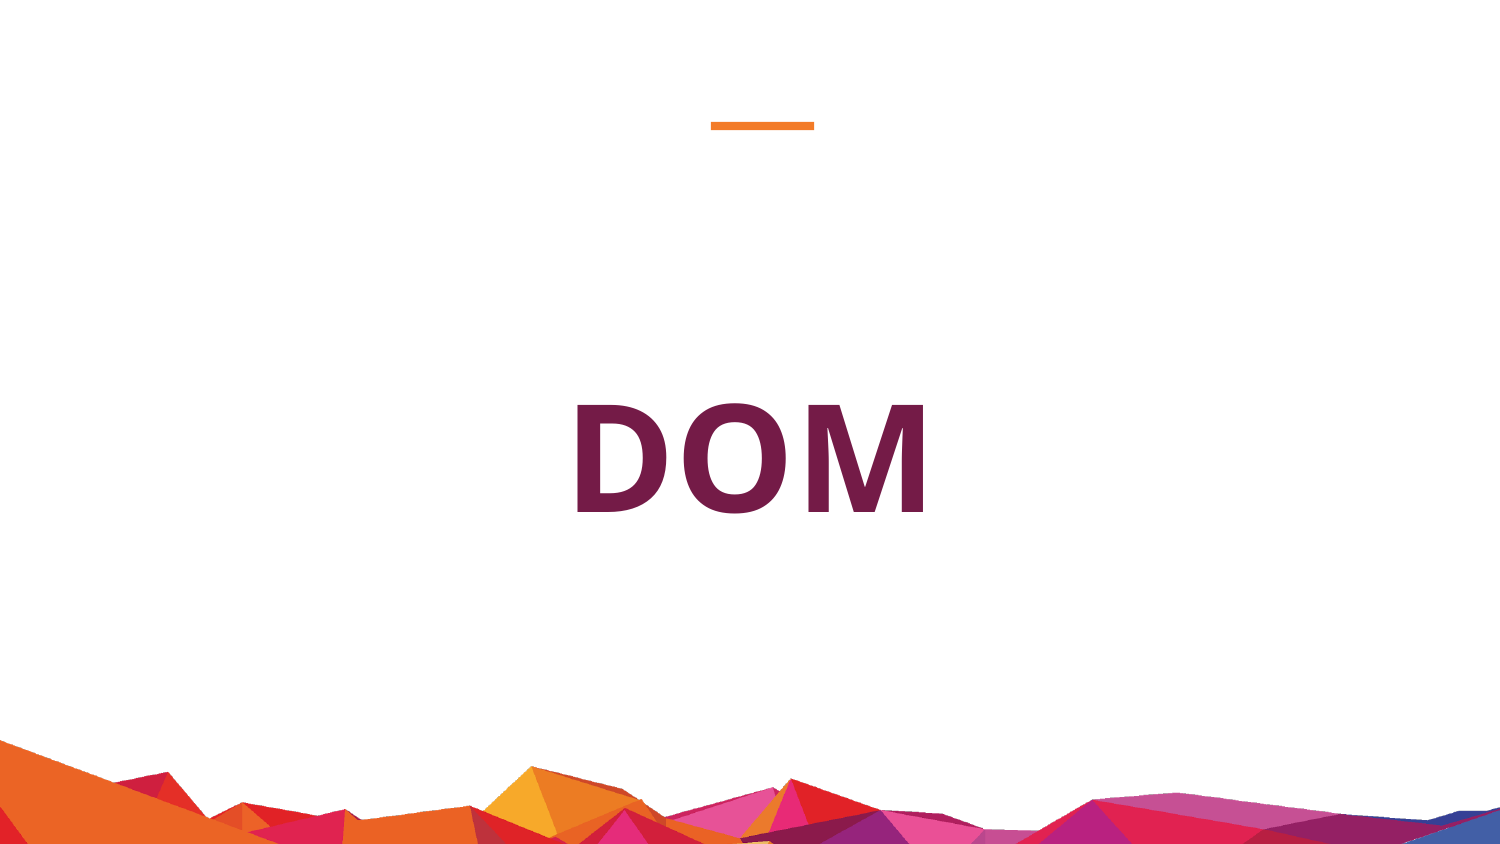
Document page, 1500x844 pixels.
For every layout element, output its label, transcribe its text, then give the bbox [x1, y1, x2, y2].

text_box DOM [75, 39, 1426, 740]
picture [0, 740, 1500, 844]
